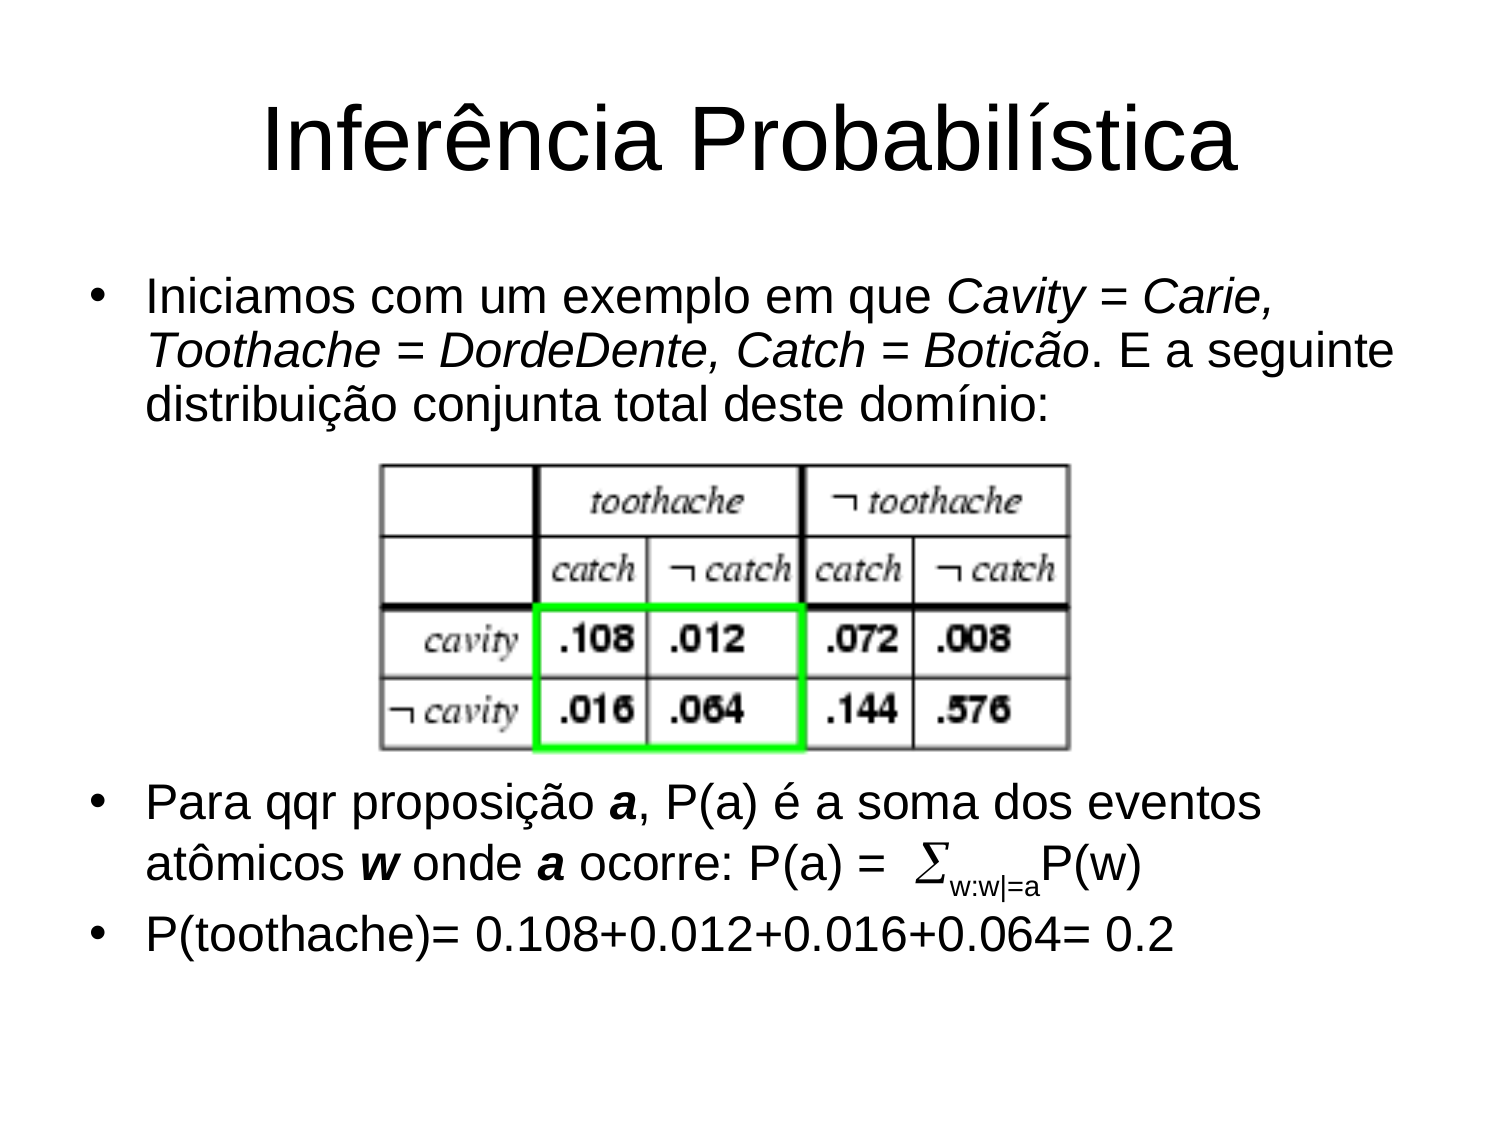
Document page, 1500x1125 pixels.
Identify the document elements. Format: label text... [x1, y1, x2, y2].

picture [374, 462, 1075, 758]
list Iniciamos com um exemplo em que Cavity = Carie, Toothache = DordeDente, Catch = Boticão. E a seguinte distribuição conjunta total deste domínio: Para qqr proposição a, P(a) é a soma dos eventos atômicos w onde a ocorre: P(a) = w:w|=aP(w) P(toothache)= 0.108+0.012+0.016+0.064= 0.2 [75, 262, 1426, 1058]
title Inferência Probabilística [75, 45, 1426, 233]
